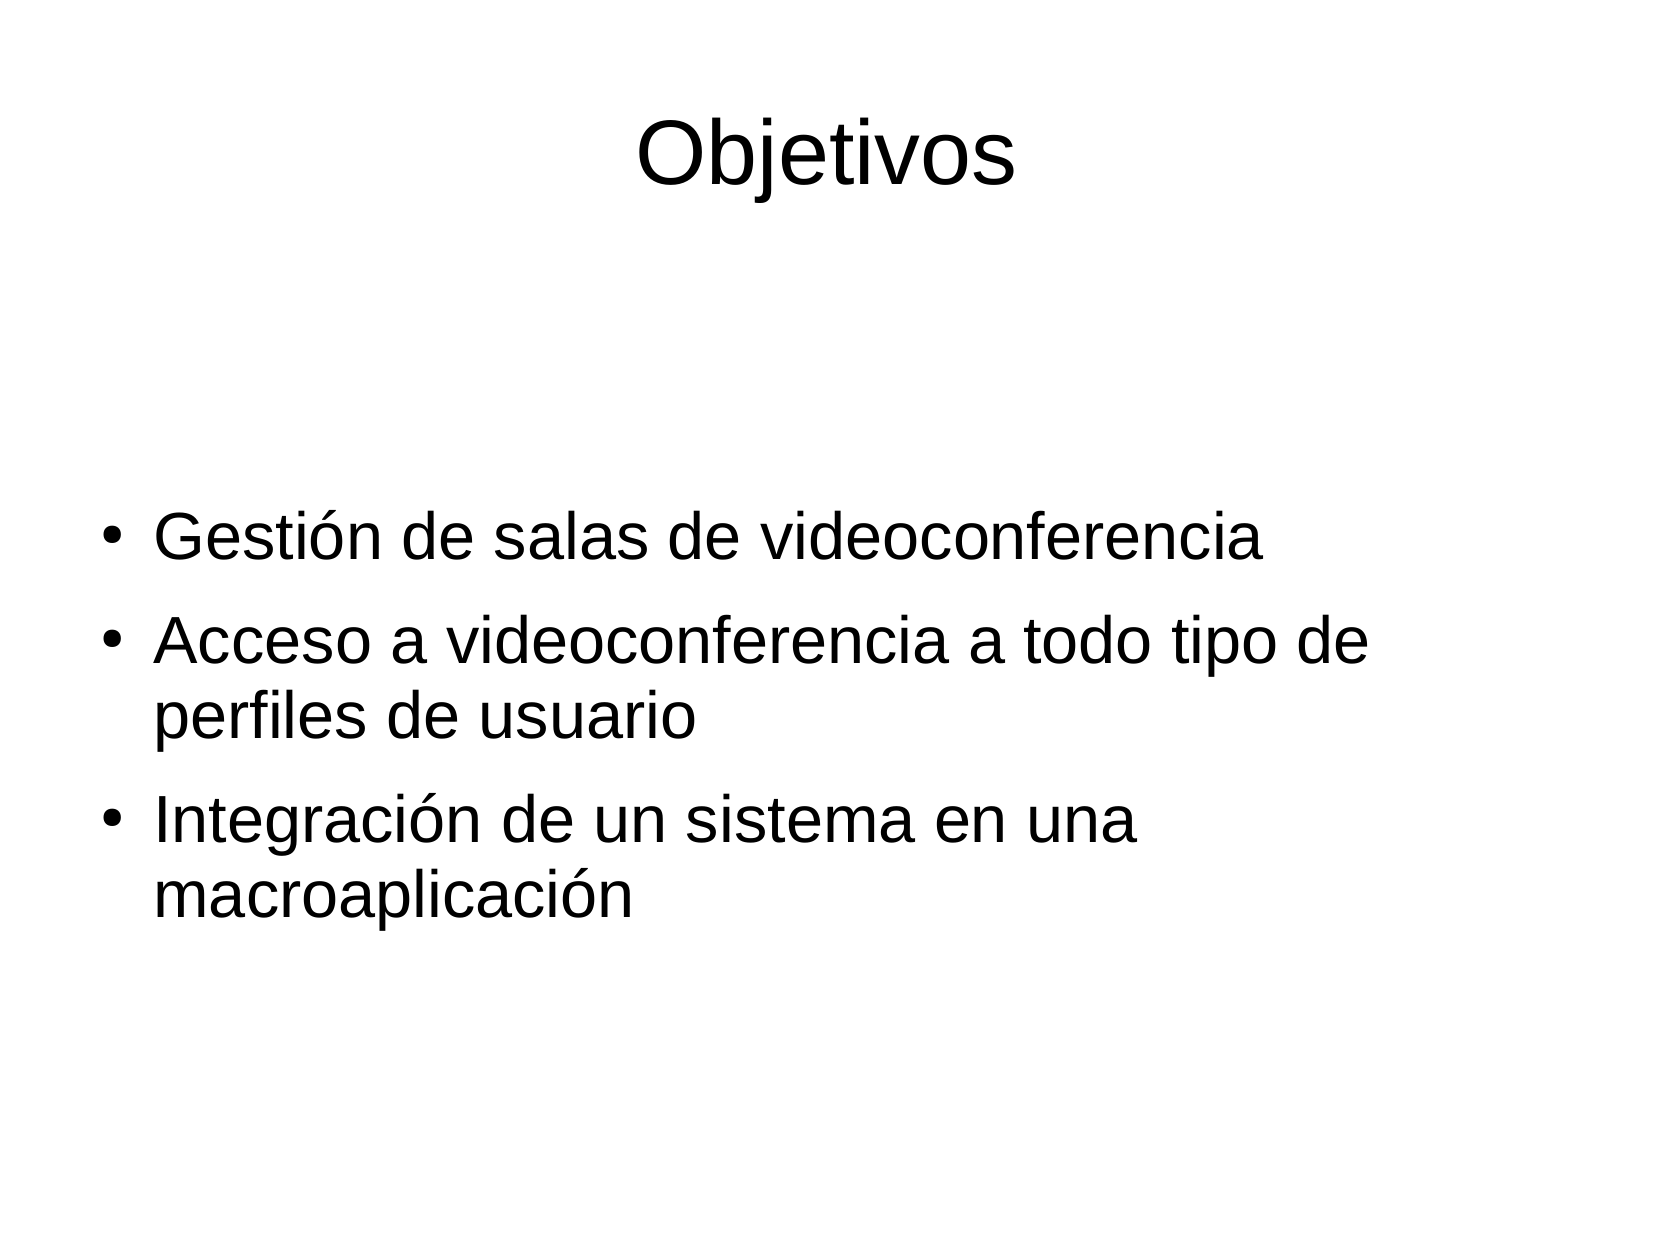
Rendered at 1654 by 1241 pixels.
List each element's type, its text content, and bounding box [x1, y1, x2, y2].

list Gestión de salas de videoconferencia Acceso a videoconferencia a todo tipo de perfiles de usuario Integración de un sistema en una macroaplicación [82, 290, 1565, 1109]
title Objetivos [82, 49, 1571, 257]
